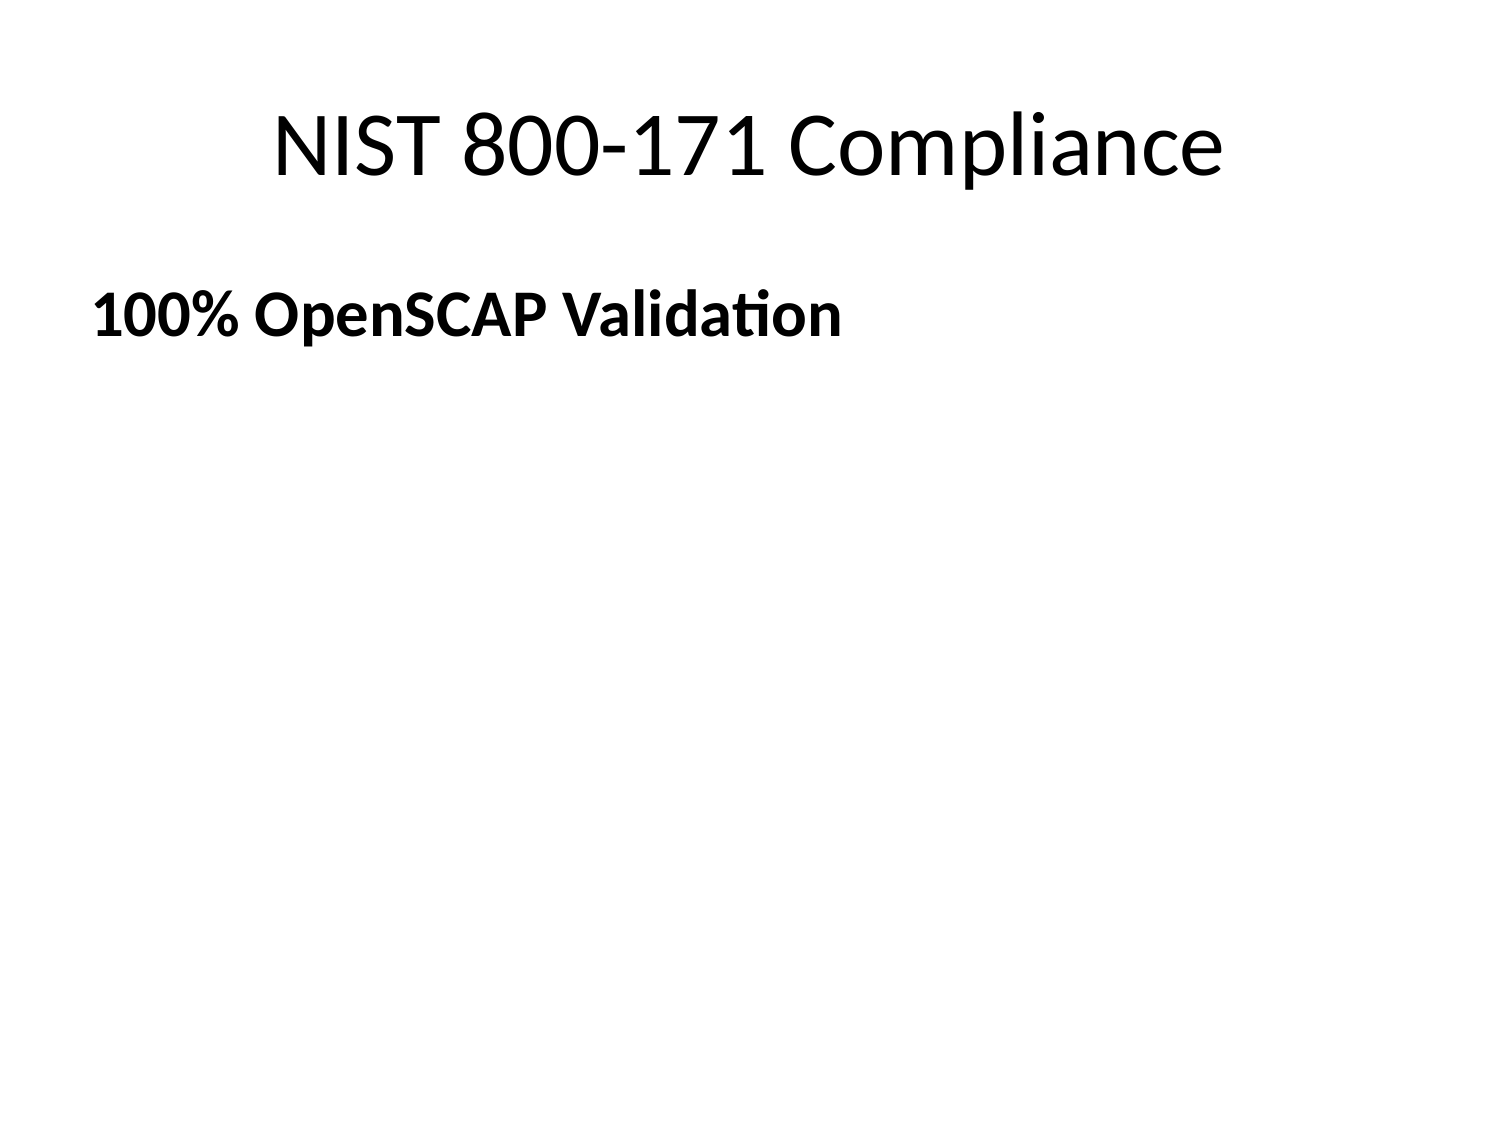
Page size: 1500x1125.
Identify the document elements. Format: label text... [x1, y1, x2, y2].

title NIST 800-171 Compliance [75, 45, 1425, 233]
list 100% OpenSCAP Validation [75, 262, 1425, 1005]
